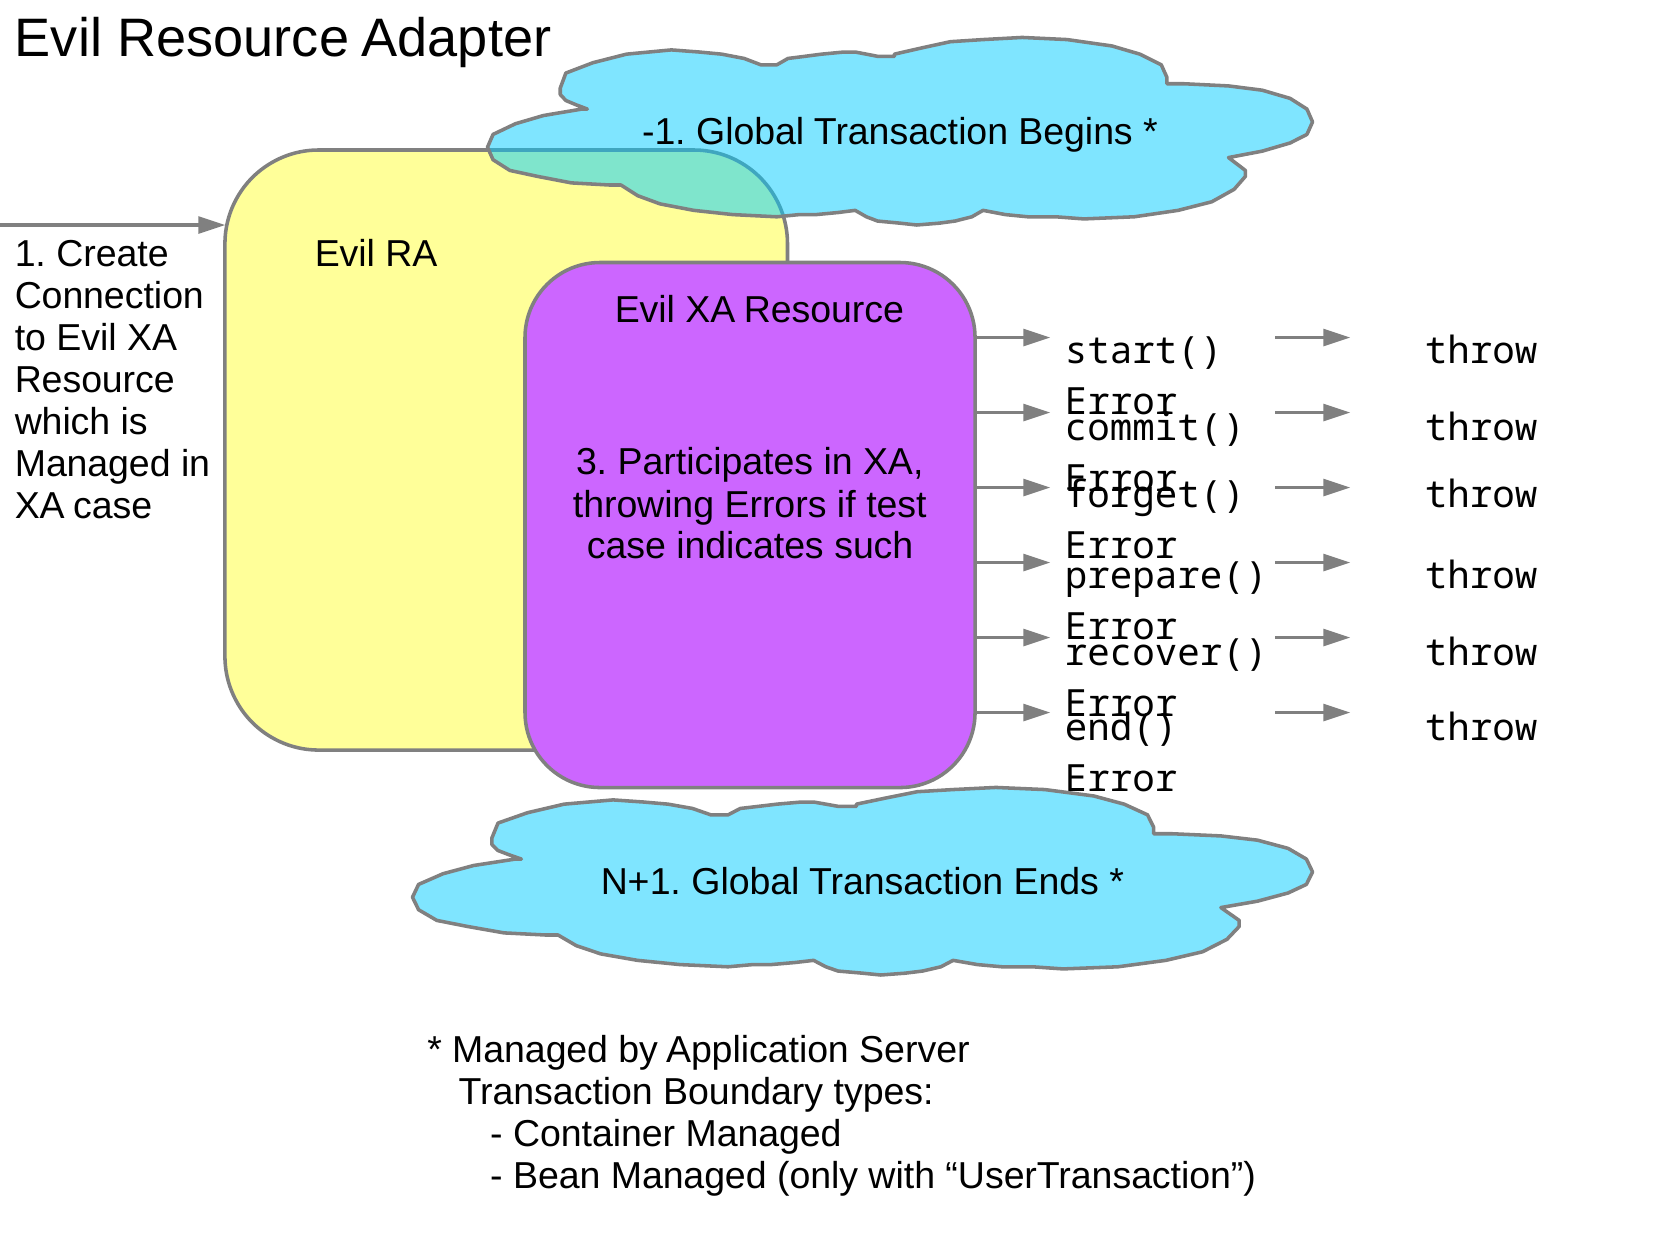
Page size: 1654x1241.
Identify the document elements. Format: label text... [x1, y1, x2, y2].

text_box prepare() throw Error [1050, 541, 1651, 601]
text_box end() throw Error [1050, 693, 1651, 752]
text_box [224, 150, 788, 751]
text_box Evil Resource Adapter [0, 0, 676, 76]
text_box * Managed by Application Server Transaction Boundary types: - Container Managed - Bean Managed (only with “UserTransaction”) [412, 1021, 1388, 1205]
text_box forget() throw Error [1050, 459, 1651, 519]
text_box N+1. Global Transaction Ends * [412, 787, 1313, 976]
text_box -1. Global Transaction Begins * [487, 37, 1313, 226]
text_box Evil XA Resource [600, 280, 919, 338]
text_box 3. Participates in XA, throwing Errors if test case indicates such [525, 262, 976, 788]
text_box recover() throw Error [1050, 618, 1654, 677]
text_box 1. Create Connection to Evil XA Resource which is Managed in XA case [0, 225, 226, 535]
text_box start() throw Error [1050, 316, 1651, 376]
text_box commit() throw Error [1050, 393, 1651, 452]
text_box Evil RA [300, 225, 488, 282]
